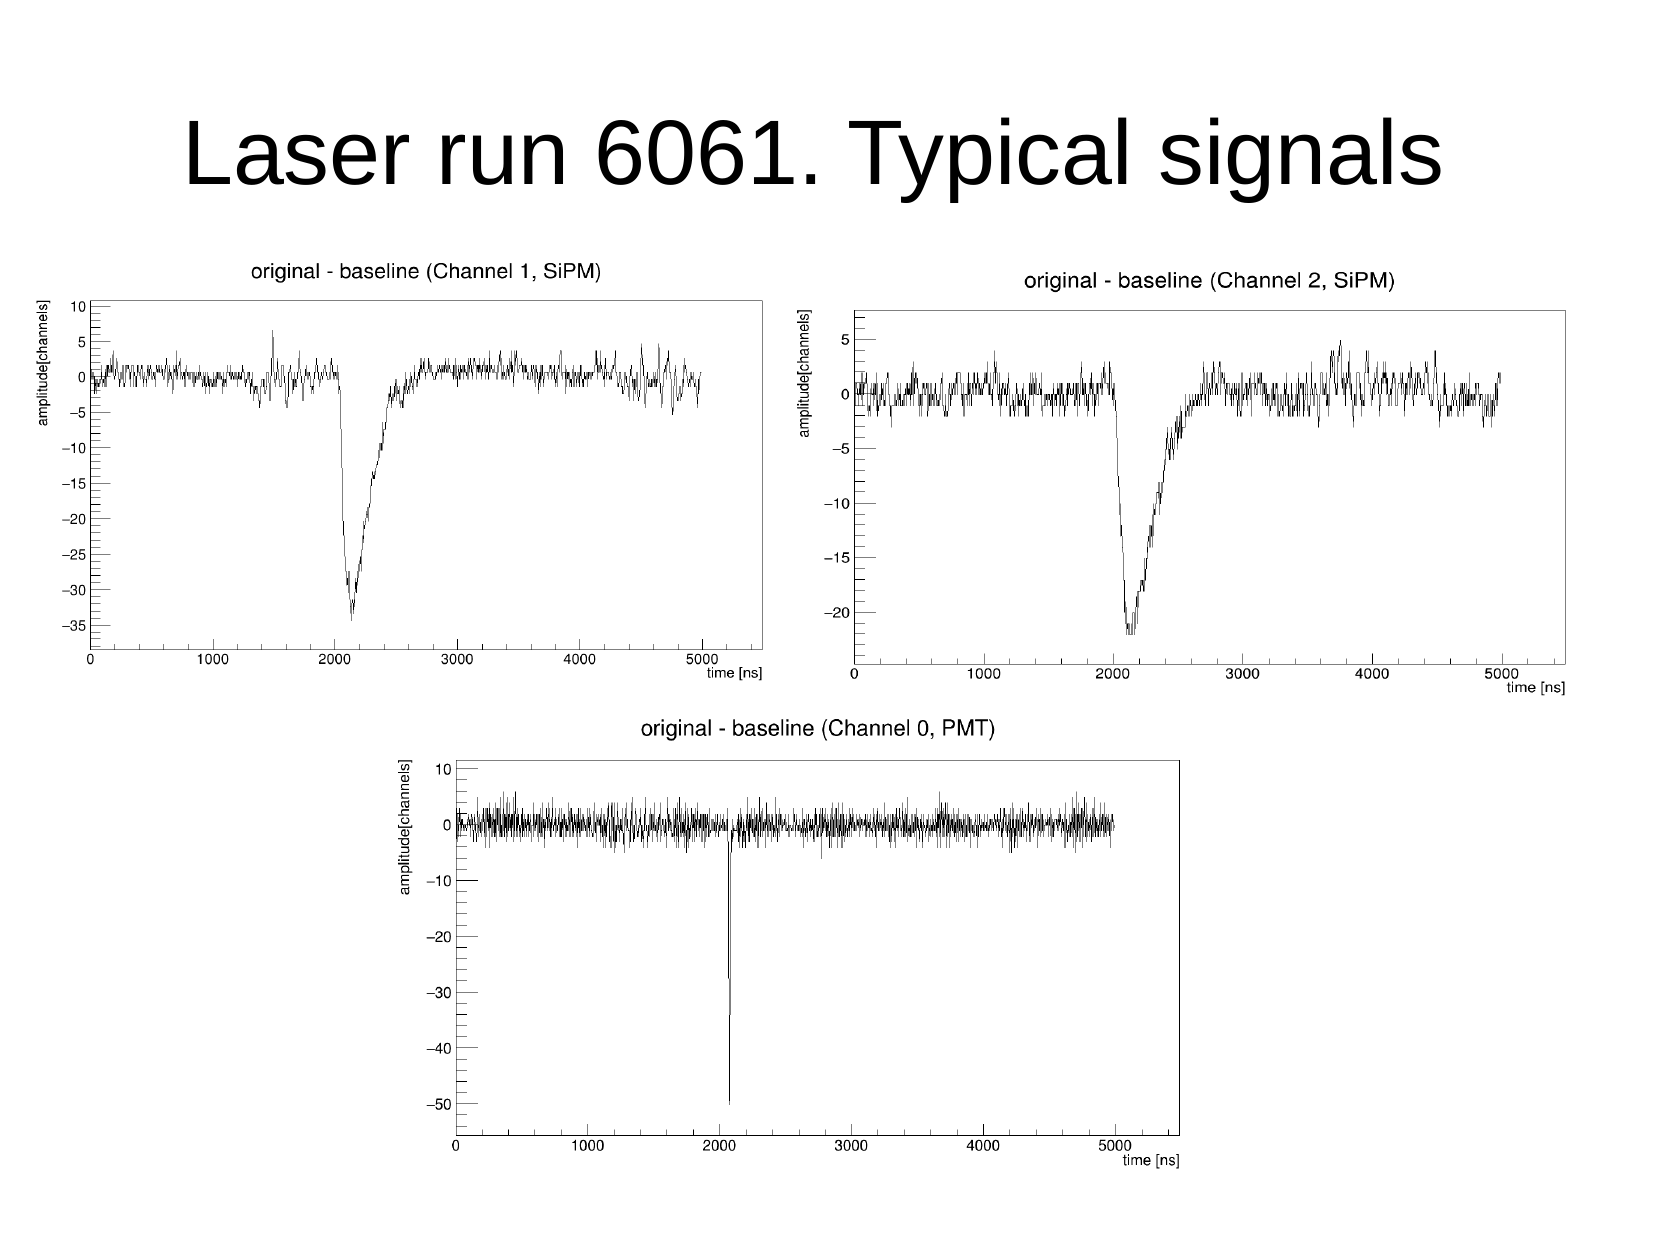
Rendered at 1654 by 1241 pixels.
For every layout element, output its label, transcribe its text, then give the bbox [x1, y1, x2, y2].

picture [365, 713, 1270, 1182]
title Laser run 6061. Typical signals [82, 49, 1571, 257]
picture [6, 257, 1654, 708]
